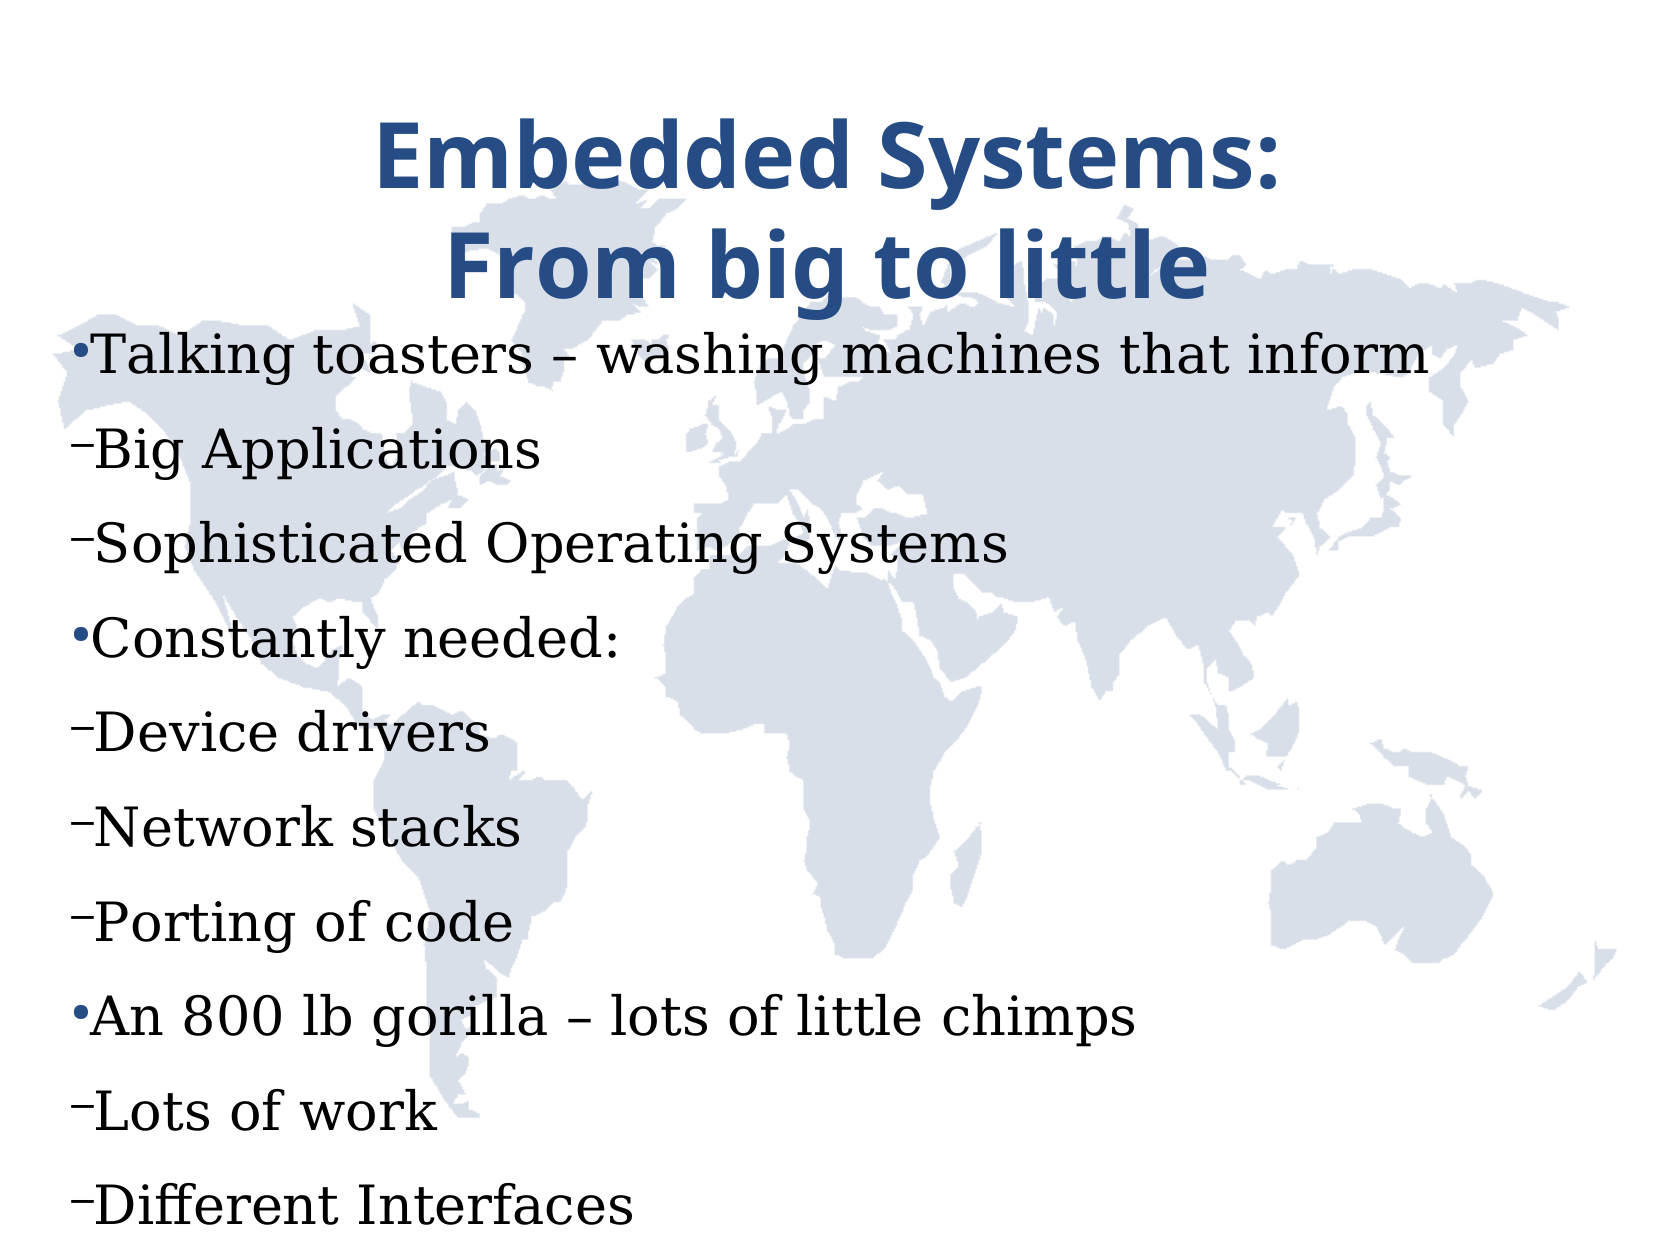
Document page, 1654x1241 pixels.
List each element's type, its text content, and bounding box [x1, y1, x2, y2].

title Embedded Systems: From big to little [121, 96, 1534, 317]
list Talking toasters – washing machines that inform Big Applications Sophisticated Operating Systems Constantly needed: Device drivers Network stacks Porting of code An 800 lb gorilla – lots of little chimps Lots of work Different Interfaces [71, 319, 1571, 1241]
